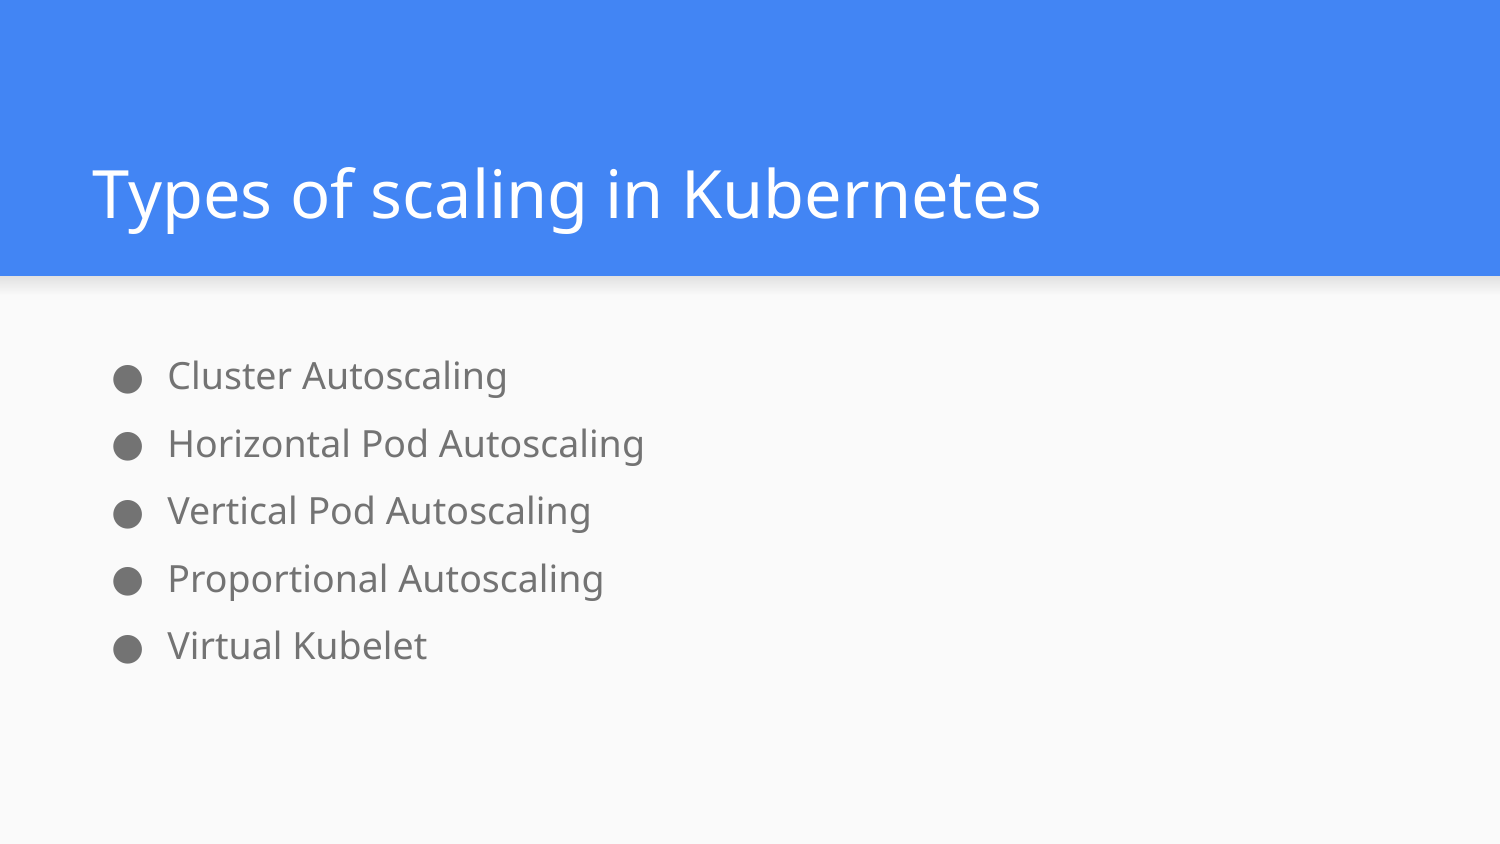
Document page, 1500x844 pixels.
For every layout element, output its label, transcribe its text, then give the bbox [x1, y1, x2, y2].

list Cluster Autoscaling Horizontal Pod Autoscaling Vertical Pod Autoscaling Proportional Autoscaling Virtual Kubelet [77, 314, 1427, 760]
title Types of scaling in Kubernetes [77, 121, 1427, 248]
